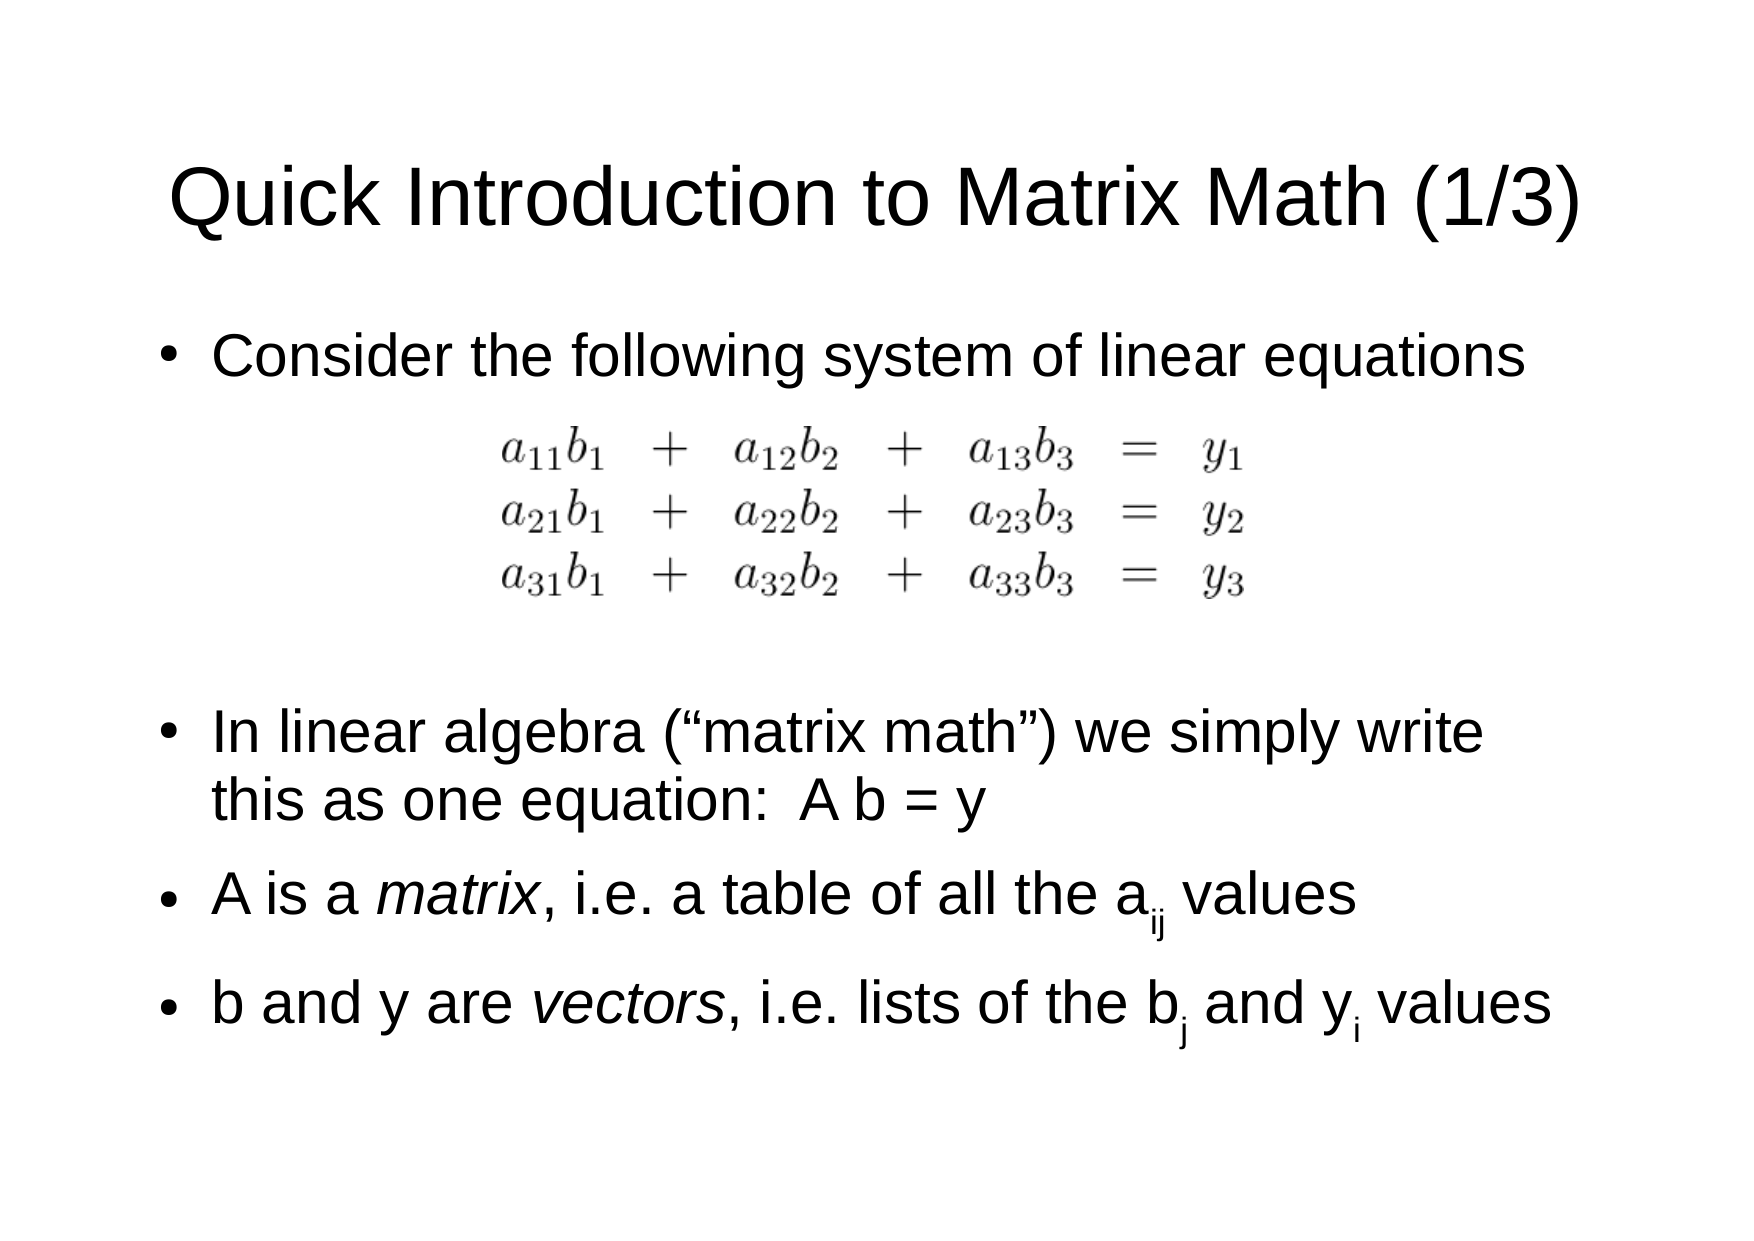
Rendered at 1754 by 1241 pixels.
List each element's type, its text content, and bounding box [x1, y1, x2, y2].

picture [502, 426, 1244, 599]
list Consider the following system of linear equations In linear algebra (“matrix math”) we simply write this as one equation: A b = y A is a matrix, i.e. a table of all the aij values b and y are vectors, i.e. lists of the bj and yi values [140, 321, 1581, 1154]
title Quick Introduction to Matrix Math (1/3) [140, 103, 1614, 291]
